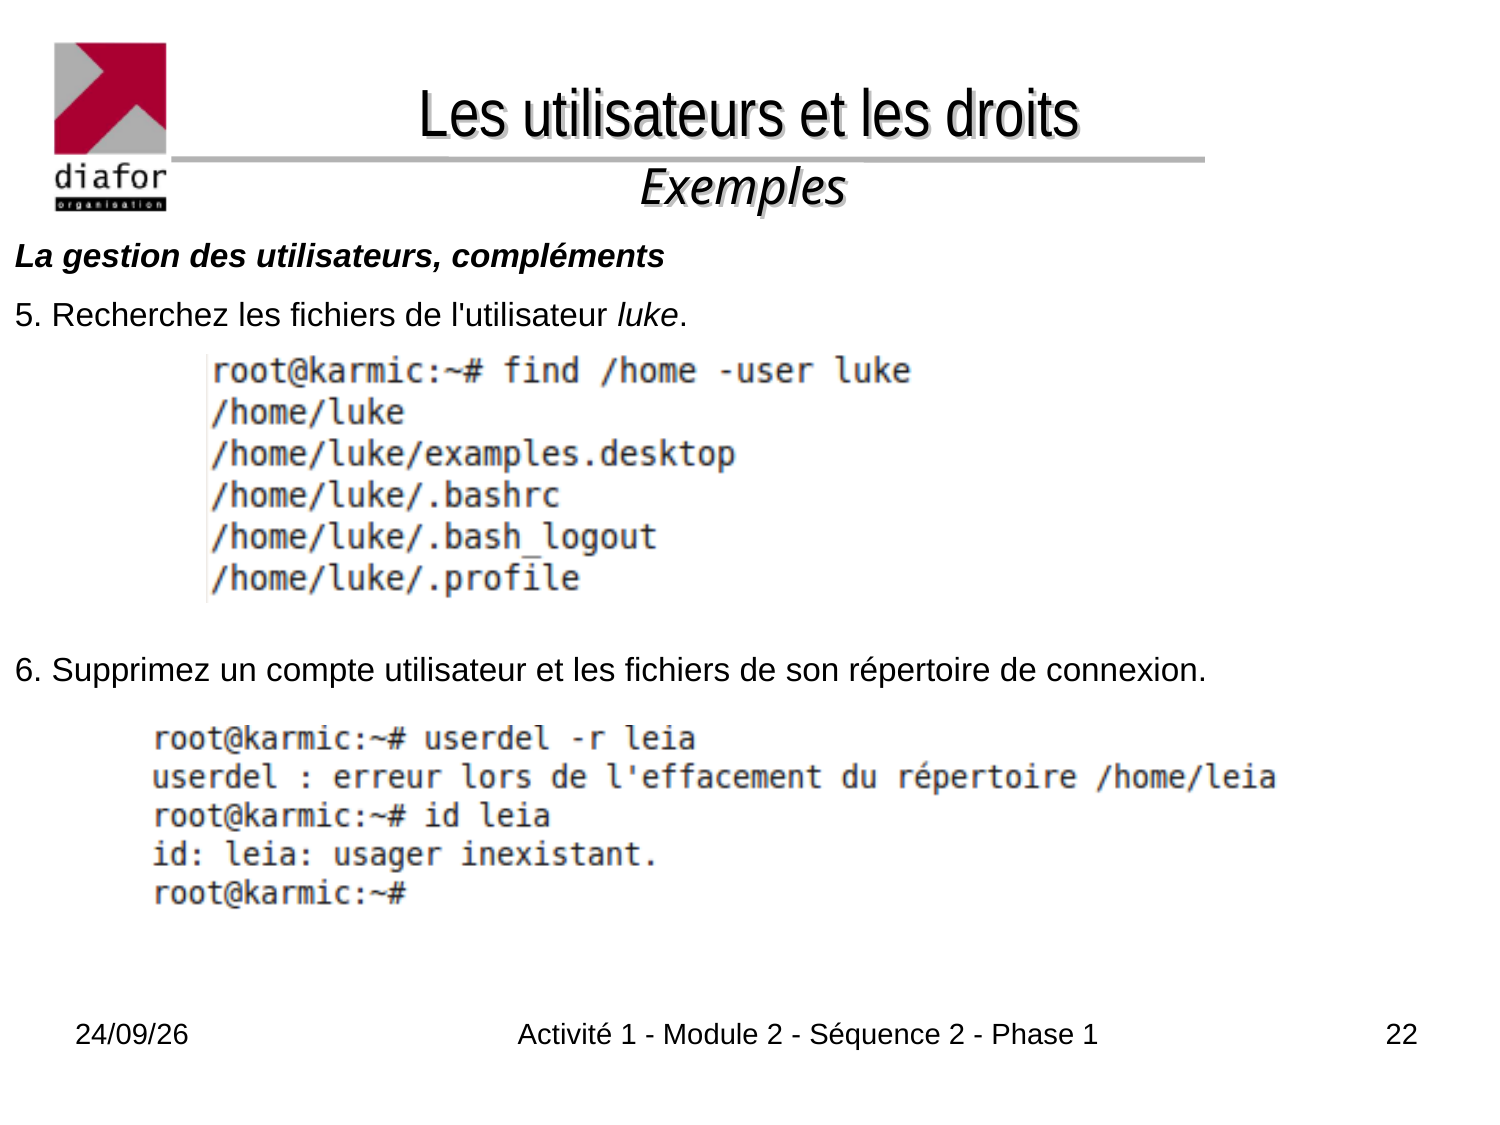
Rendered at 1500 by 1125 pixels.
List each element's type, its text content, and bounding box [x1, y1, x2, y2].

picture [53, 42, 168, 213]
text_box La gestion des utilisateurs, compléments [0, 236, 682, 282]
picture [206, 354, 1311, 603]
text_box 5. Recherchez les fichiers de l'utilisateur luke. [0, 295, 704, 341]
title Les utilisateurs et les droits Exemples [75, 45, 1426, 250]
text_box 6. Supprimez un compte utilisateur et les fichiers de son répertoire de connexion. [0, 649, 1225, 695]
picture [150, 725, 1300, 916]
